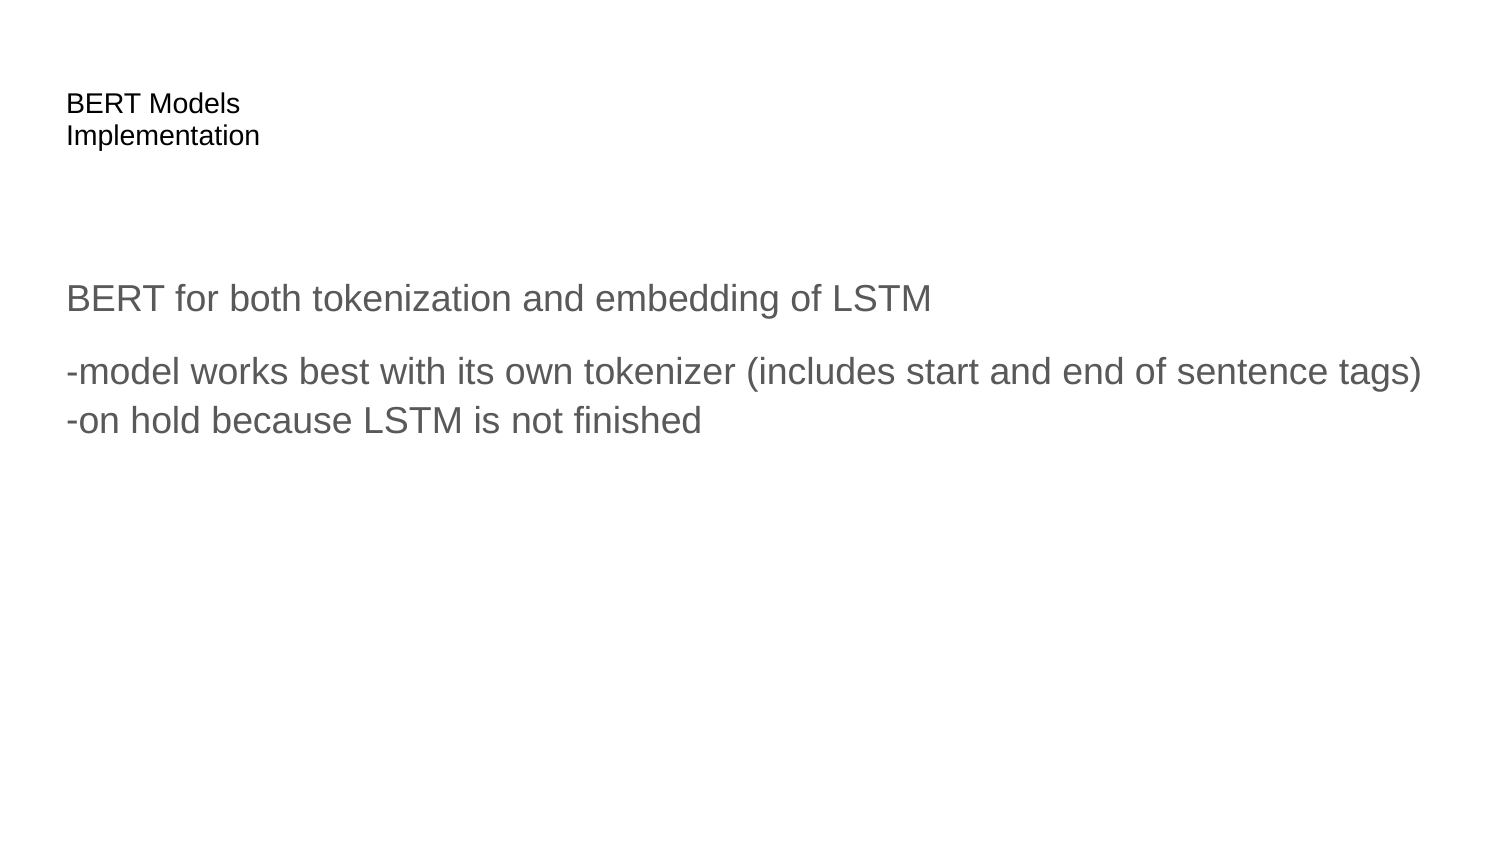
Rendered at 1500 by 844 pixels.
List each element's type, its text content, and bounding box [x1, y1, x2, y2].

list BERT for both tokenization and embedding of LSTM model works best with its own tokenizer (includes start and end of sentence tags) on hold because LSTM is not finished [51, 256, 1449, 750]
title BERT Models Implementation [51, 72, 1449, 167]
